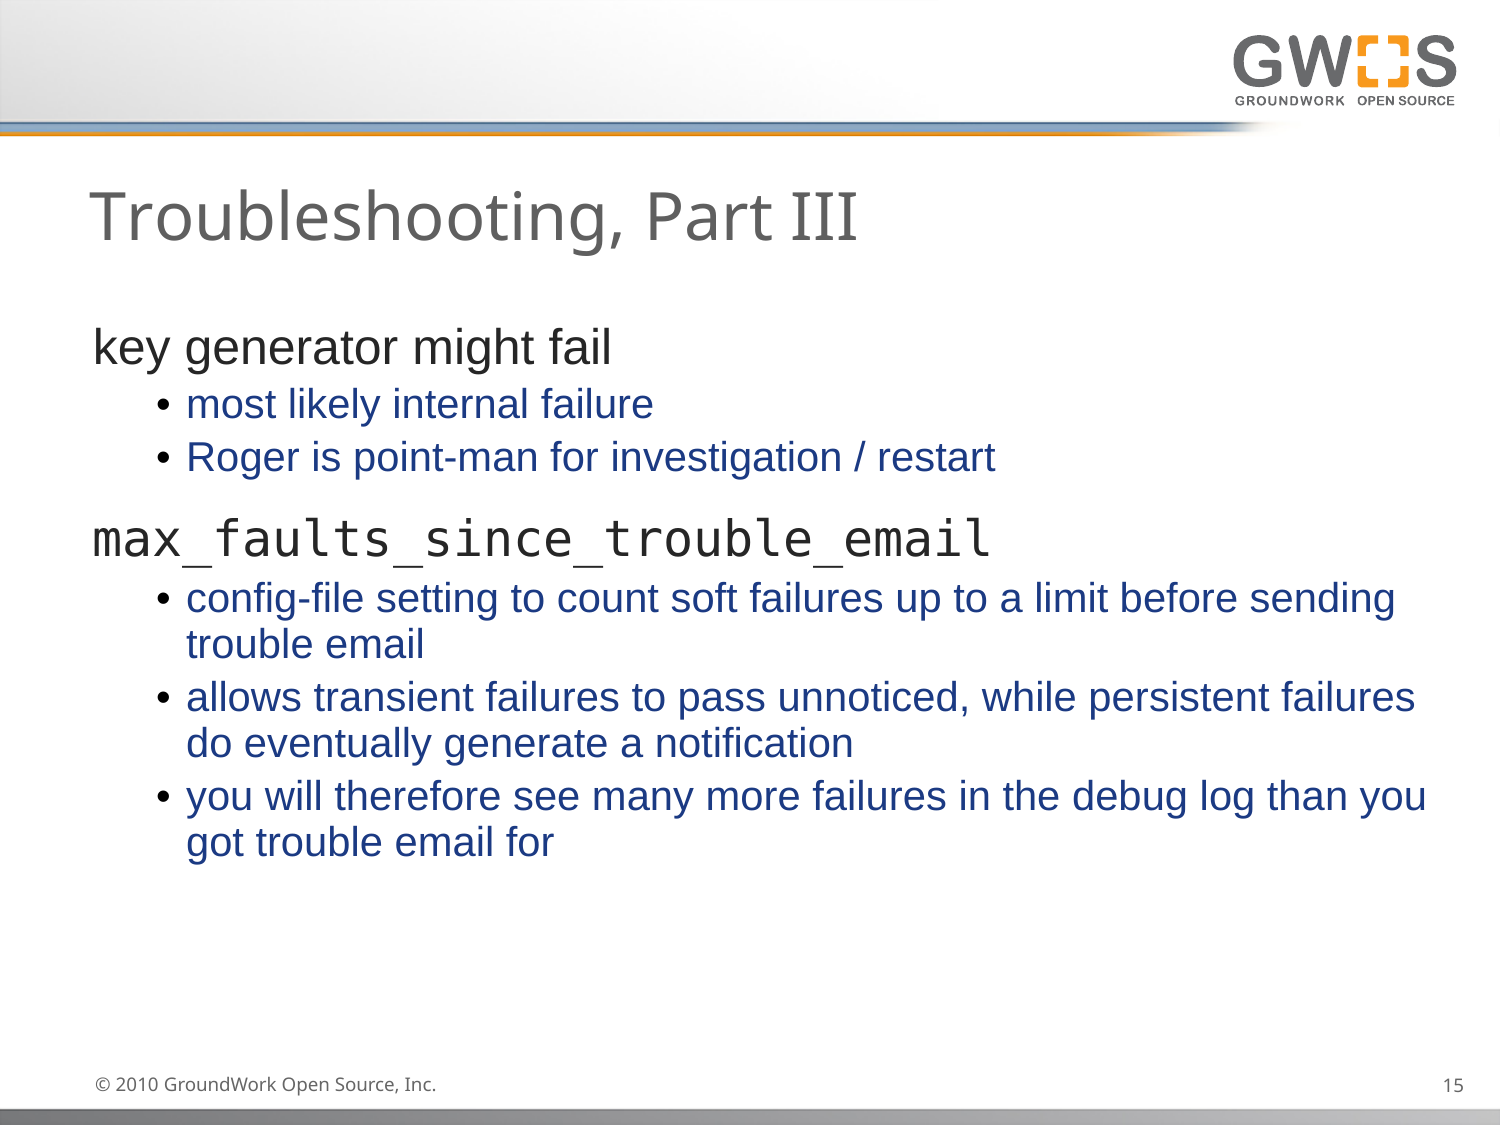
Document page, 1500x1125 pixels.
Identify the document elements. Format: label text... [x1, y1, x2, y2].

title Troubleshooting, Part III [75, 161, 1459, 259]
picture [0, 0, 1500, 1125]
list key generator might fail most likely internal failure Roger is point-man for investigation / restart max_faults_since_trouble_email config-file setting to count soft failures up to a limit before sending trouble email allows transient failures to pass unnoticed, while persistent failures do eventually generate a notification you will therefore see many more failures in the debug log than you got trouble email for [58, 311, 1459, 1036]
